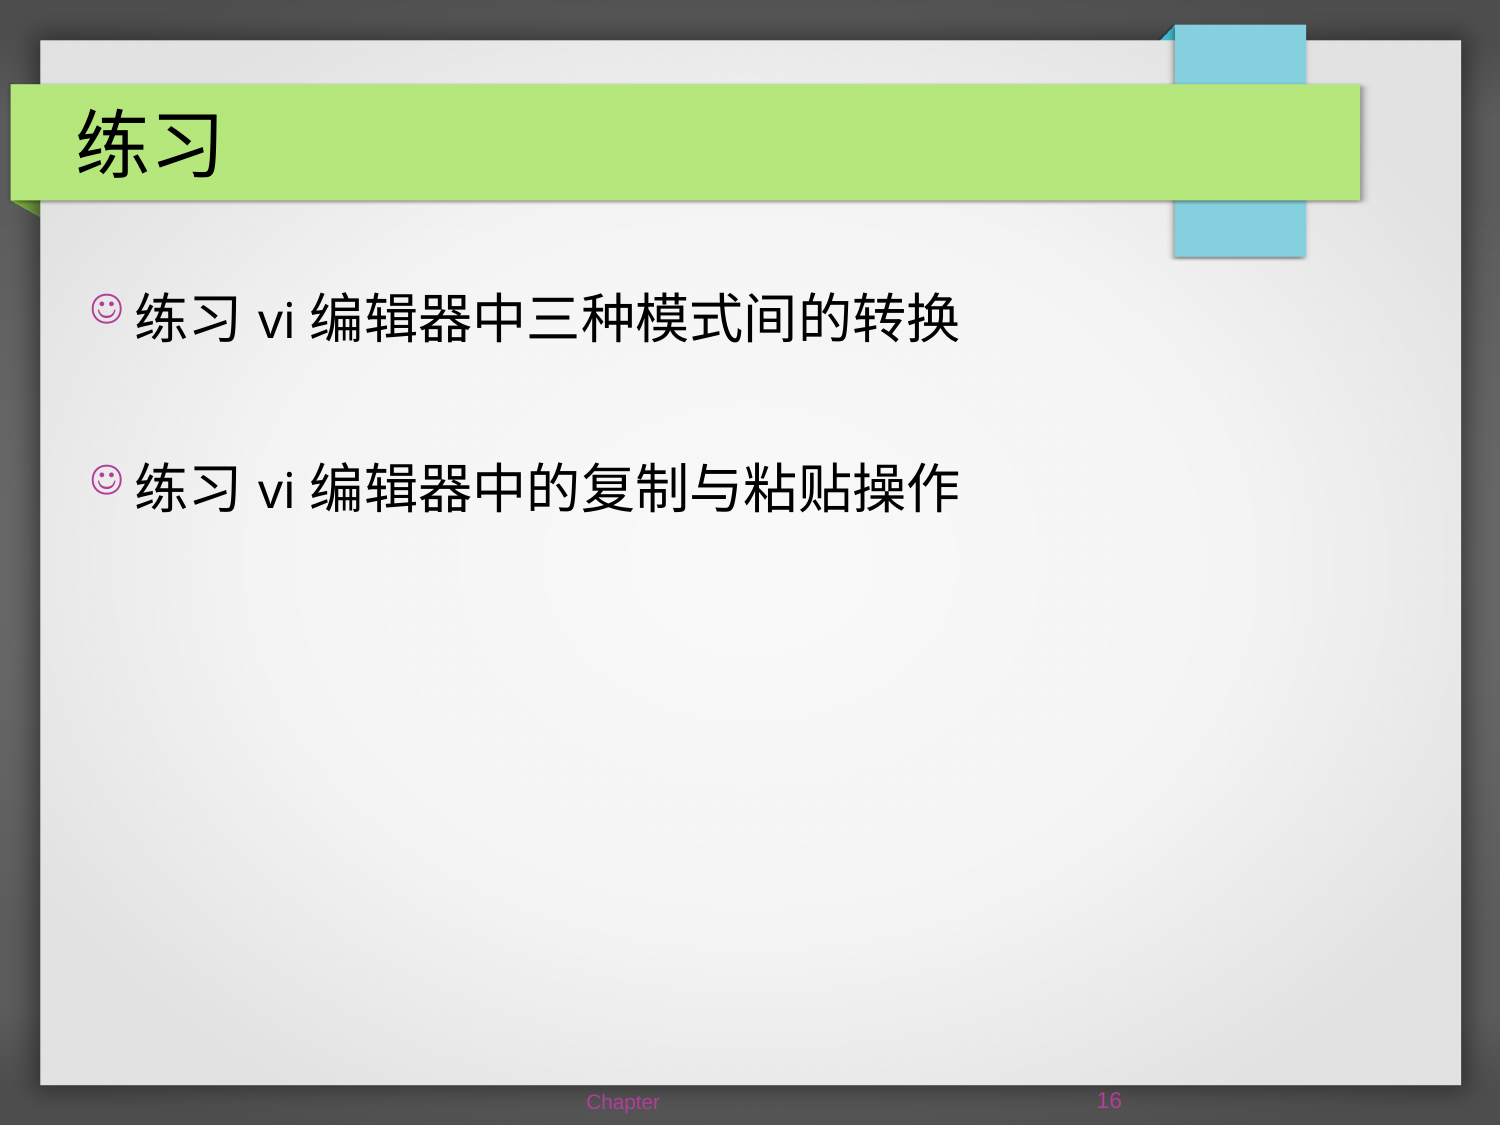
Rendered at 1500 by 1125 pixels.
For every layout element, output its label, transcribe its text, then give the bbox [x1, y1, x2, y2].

picture [0, 0, 1500, 1125]
text_box Chapter [75, 1075, 676, 1114]
list 练习vi编辑器中三种模式间的转换 练习vi编辑器中的复制与粘贴操作 [75, 267, 1426, 921]
title 练习 [75, 85, 1147, 193]
text_box <number> [1025, 1075, 1123, 1114]
